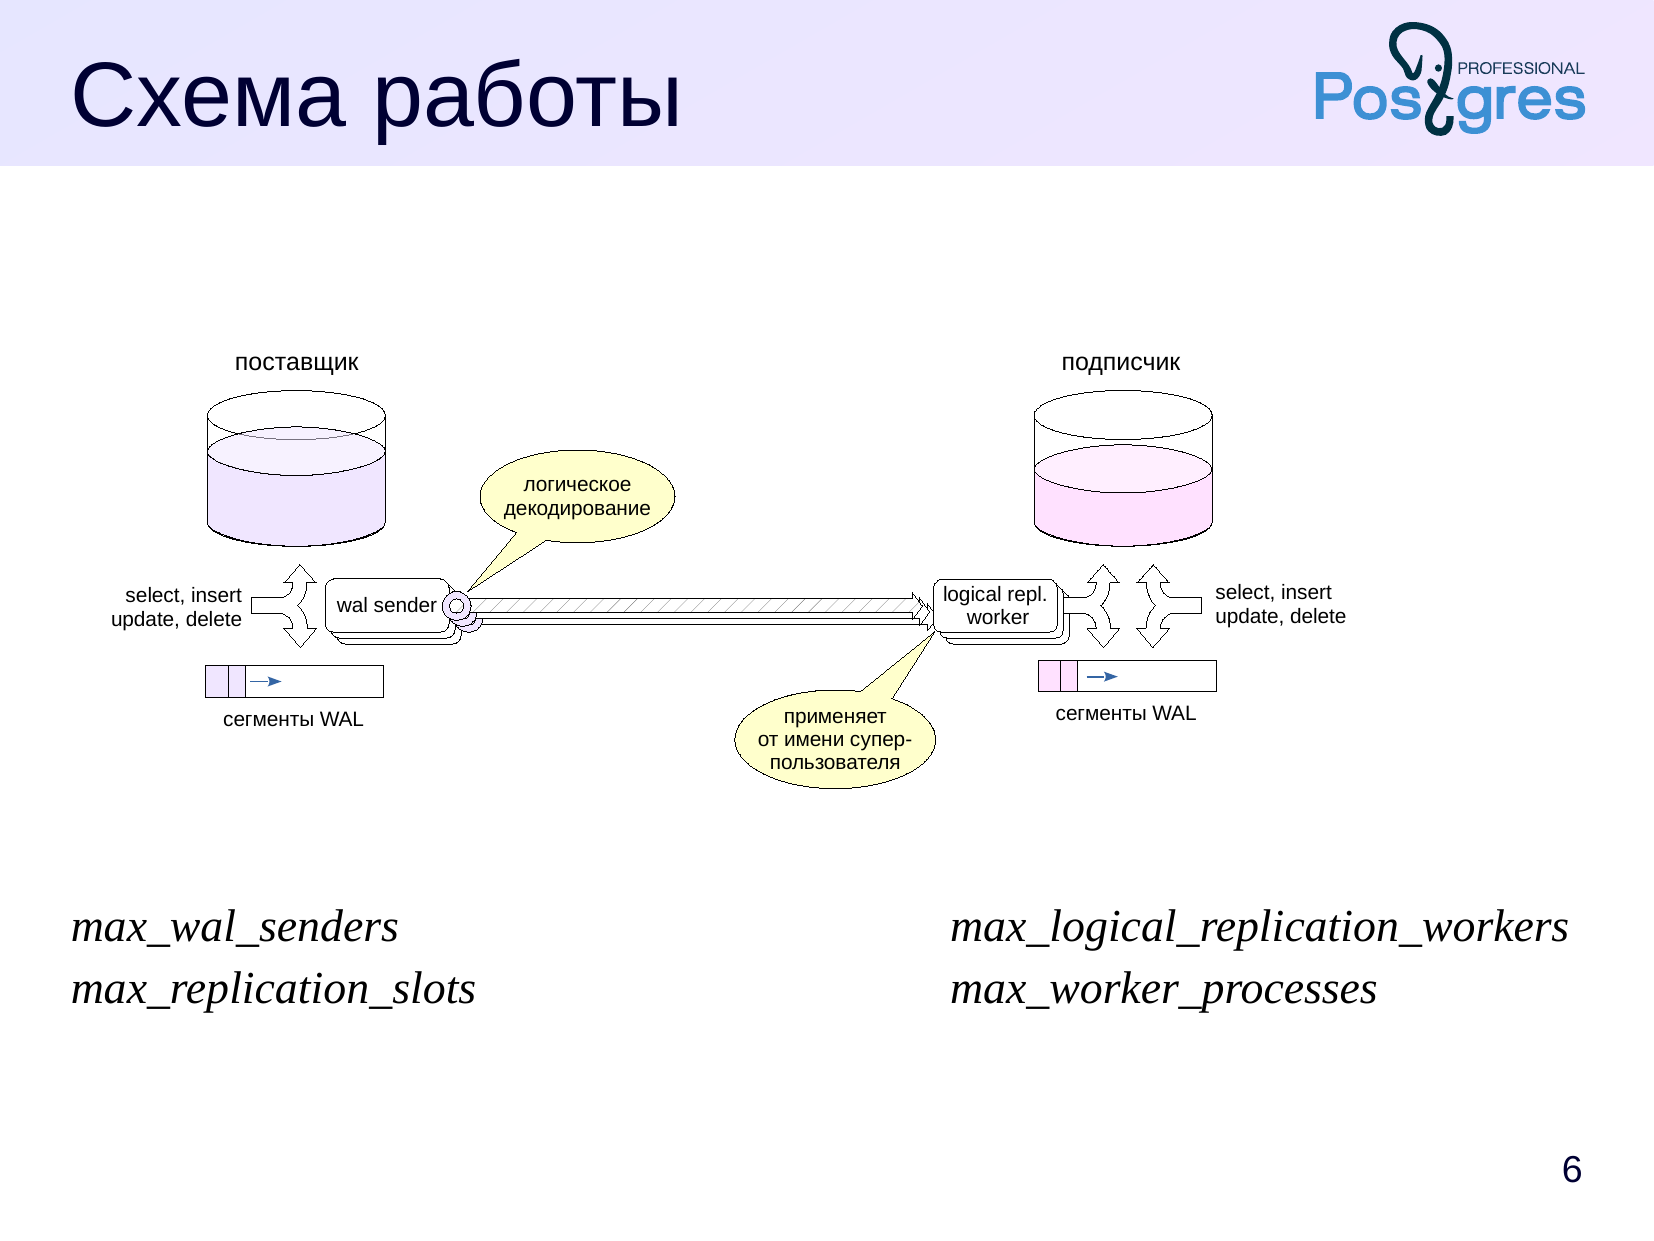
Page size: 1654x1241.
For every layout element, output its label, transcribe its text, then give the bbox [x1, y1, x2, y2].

title Схема работы [70, 43, 1276, 147]
list max_wal_senders max_logical_replication_workers max_replication_slots max_worker_processes [70, 283, 1583, 1134]
